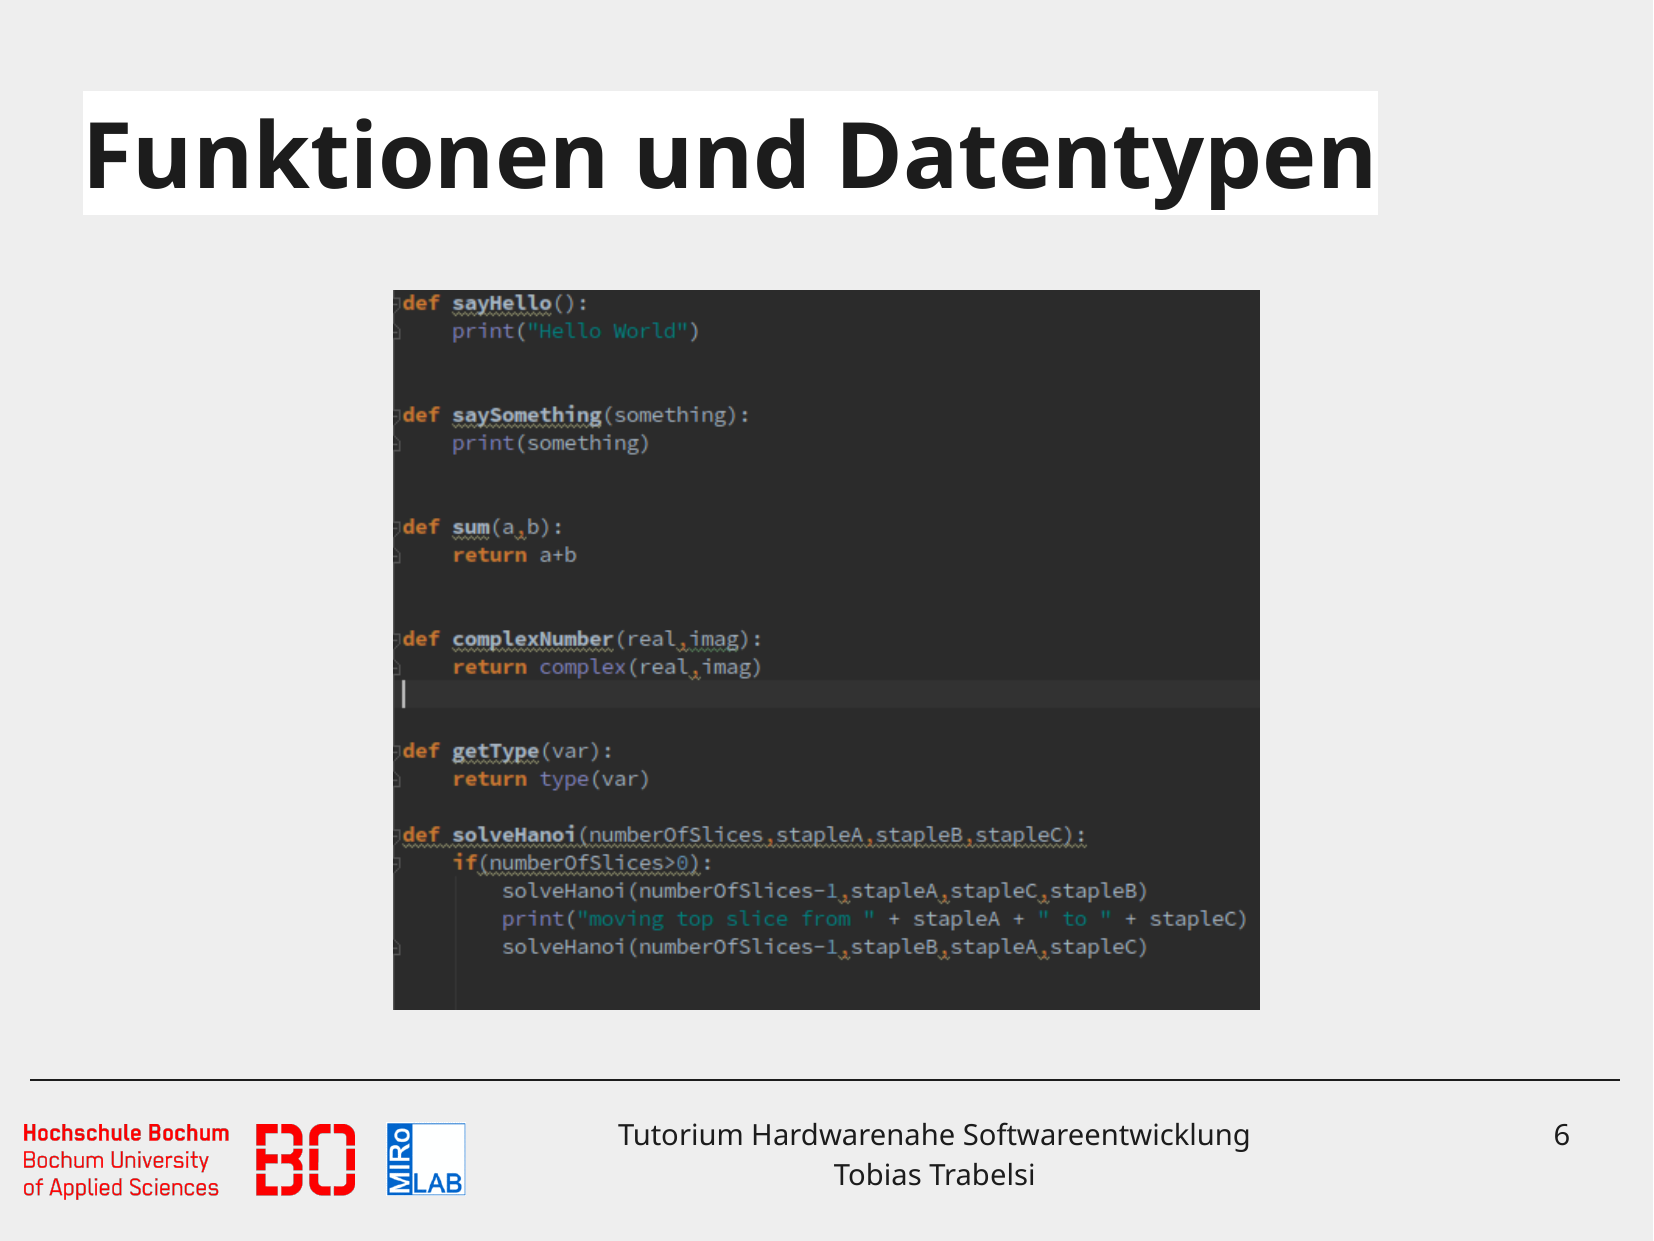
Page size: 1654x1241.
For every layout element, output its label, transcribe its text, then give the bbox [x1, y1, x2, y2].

picture [393, 290, 1260, 1010]
picture [24, 1124, 355, 1200]
picture [386, 1122, 466, 1196]
title Funktionen und Datentypen [82, 49, 1561, 257]
